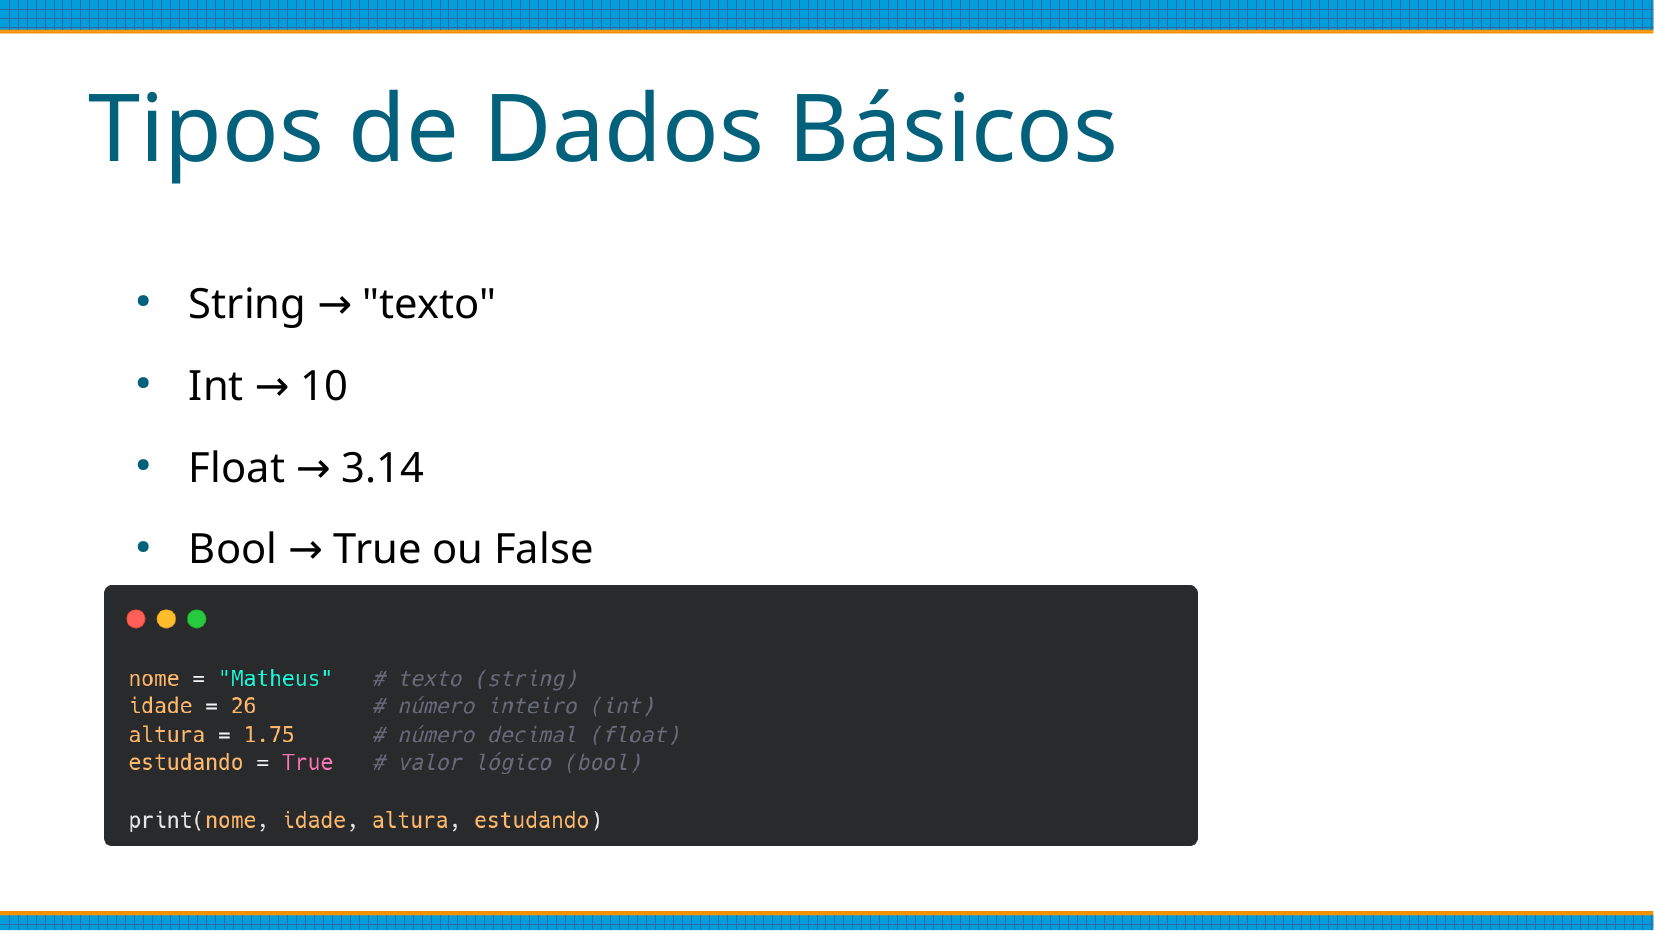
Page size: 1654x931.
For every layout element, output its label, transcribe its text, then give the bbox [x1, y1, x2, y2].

list String → "texto" Int → 10 Float → 3.14 Bool → True ou False [118, 191, 1595, 857]
title Tipos de Dados Básicos [88, 44, 1565, 207]
picture [90, 572, 1211, 857]
